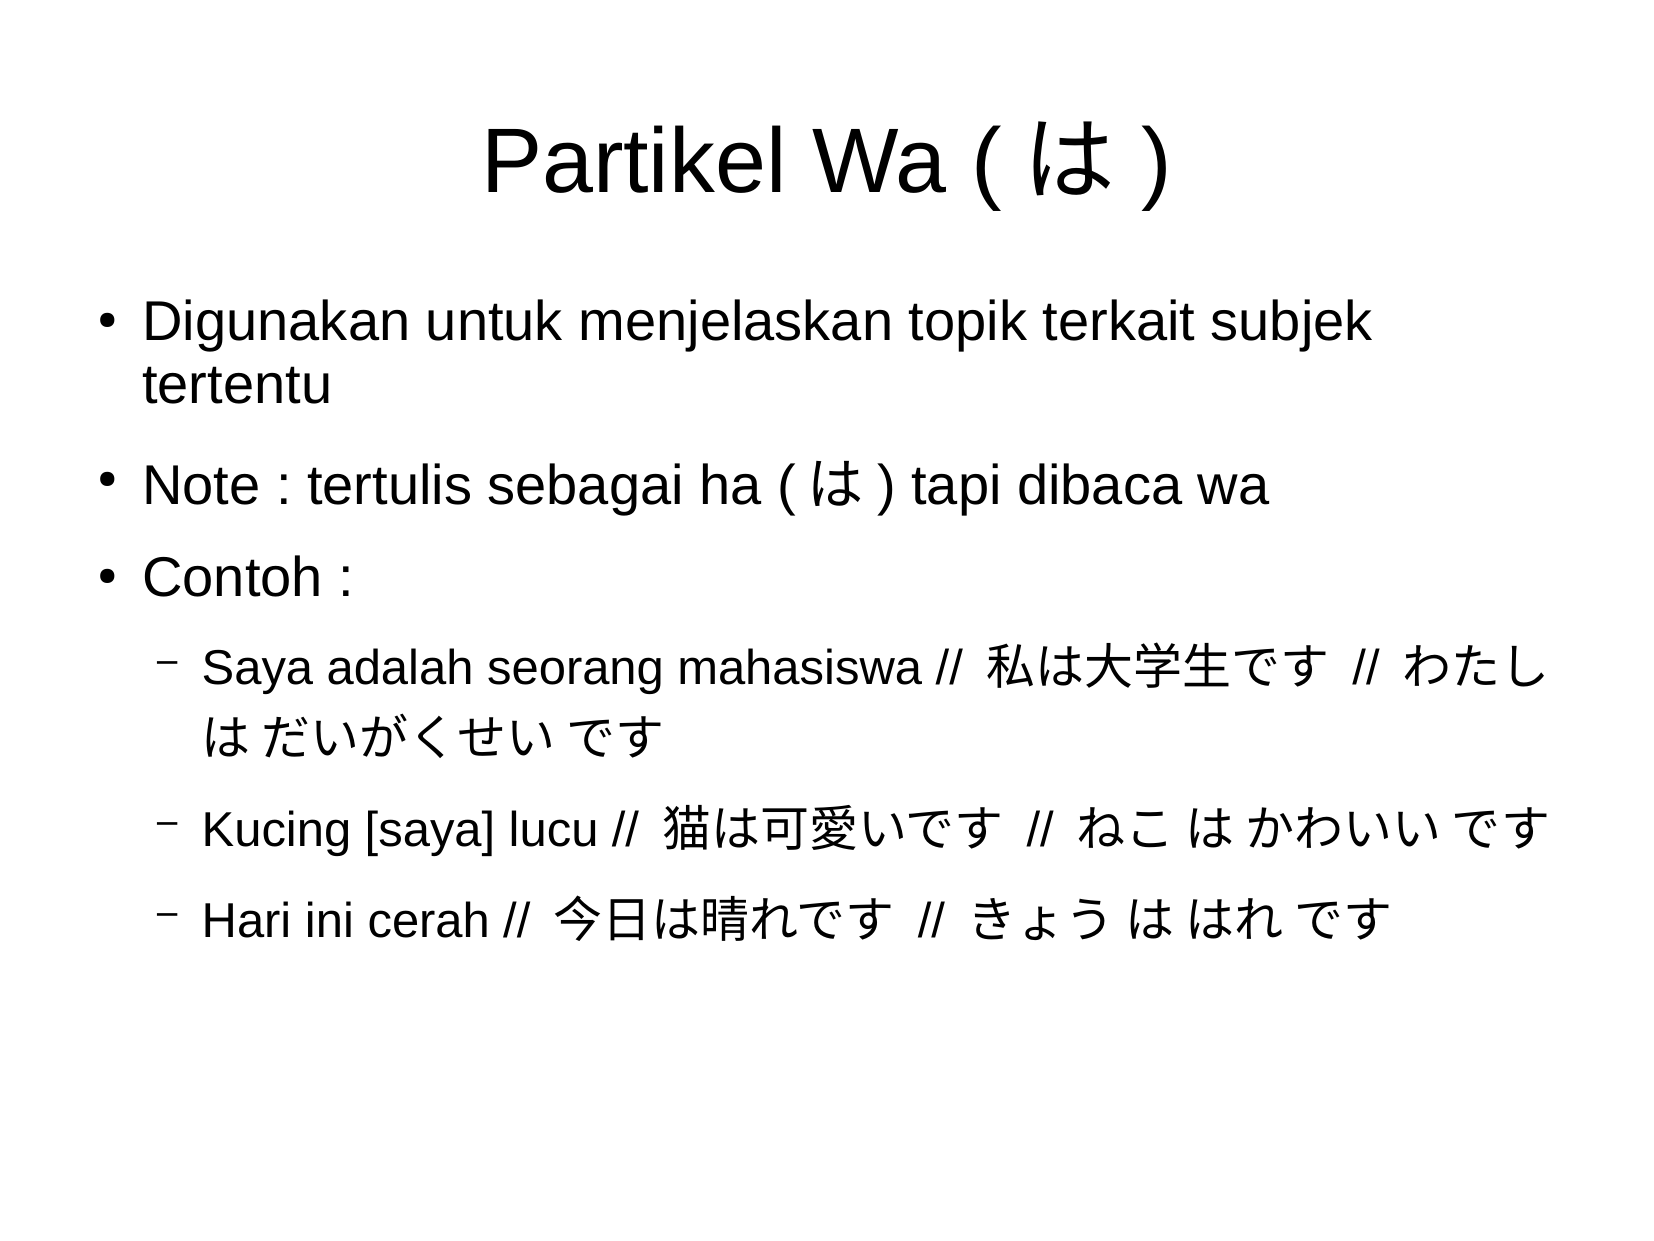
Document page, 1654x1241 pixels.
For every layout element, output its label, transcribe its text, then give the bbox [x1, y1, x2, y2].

title Partikel Wa (は) [82, 49, 1571, 257]
list Digunakan untuk menjelaskan topik terkait subjek tertentu Note : tertulis sebagai ha (は) tapi dibaca wa Contoh : Saya adalah seorang mahasiswa // 私は大学生です // わたし は だいがくせい です Kucing [saya] lucu // 猫は可愛いです // ねこ は かわいい です Hari ini cerah // 今日は晴れです // きょう は はれ です [82, 290, 1571, 1010]
